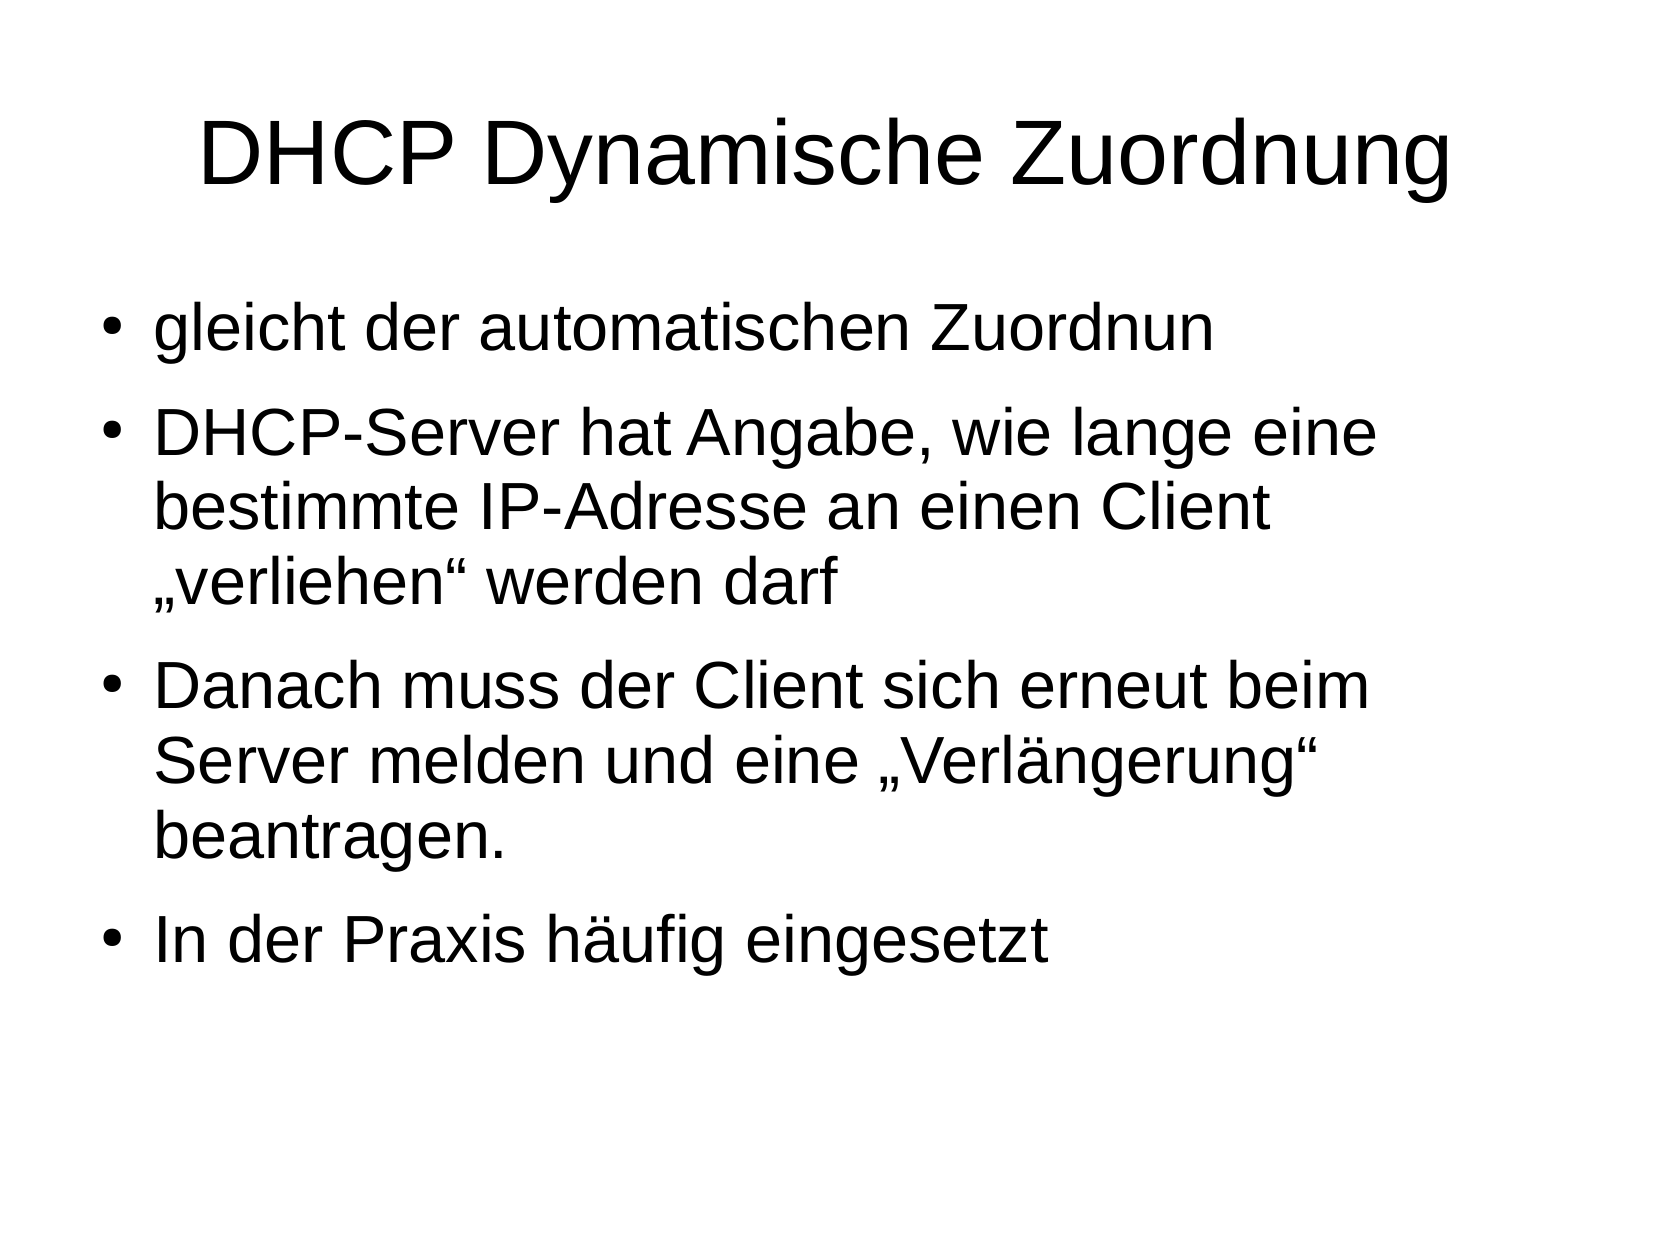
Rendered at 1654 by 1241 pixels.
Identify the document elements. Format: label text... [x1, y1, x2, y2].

title DHCP Dynamische Zuordnung [82, 49, 1571, 257]
list gleicht der automatischen Zuordnun DHCP-Server hat Angabe, wie lange eine bestimmte IP-Adresse an einen Client „verliehen“ werden darf Danach muss der Client sich erneut beim Server melden und eine „Verlängerung“ beantragen. In der Praxis häufig eingesetzt [82, 290, 1571, 1010]
